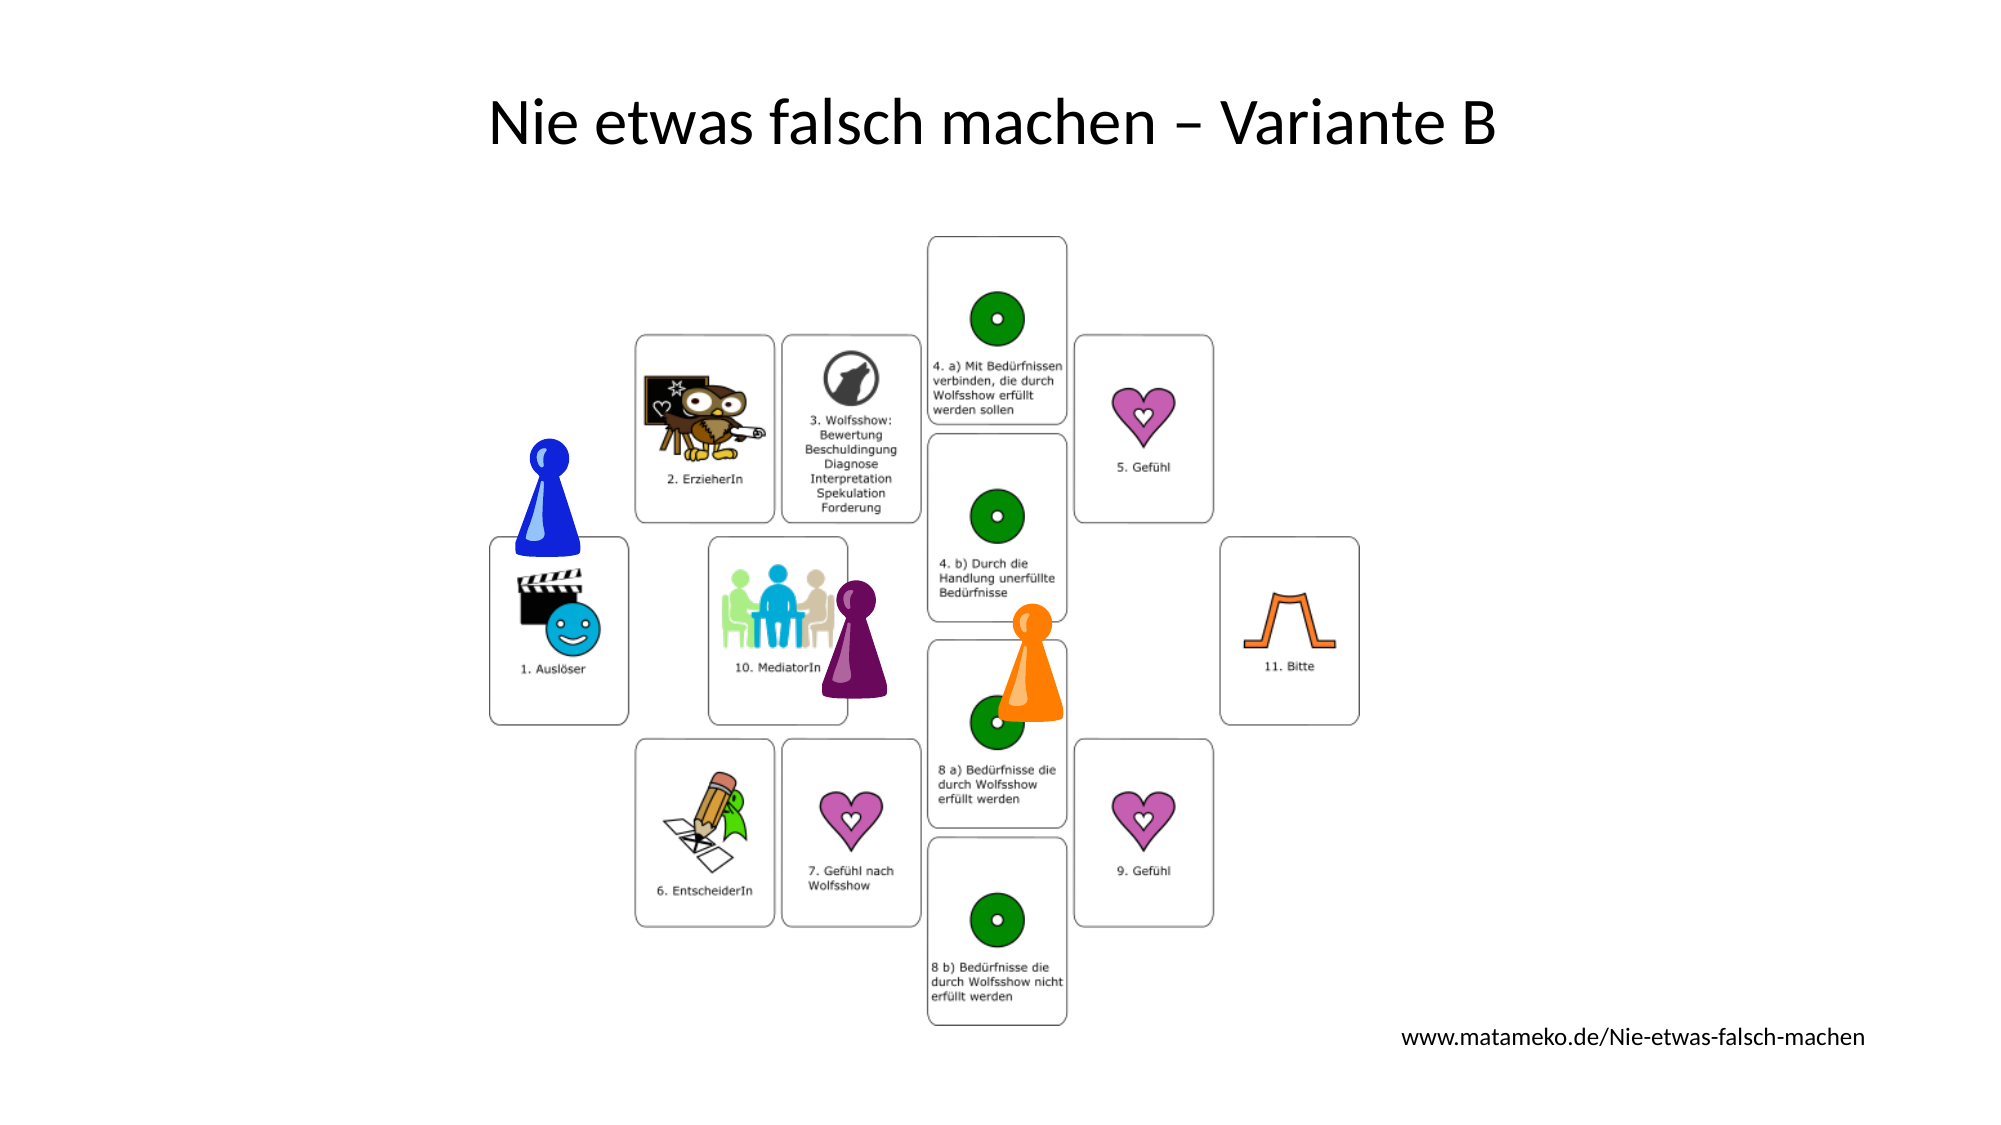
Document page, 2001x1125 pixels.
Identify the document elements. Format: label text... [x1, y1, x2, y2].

text_box [822, 580, 888, 699]
text_box Nie etwas falsch machen – Variante B [473, 70, 1563, 167]
picture [489, 236, 1360, 1026]
text_box [998, 603, 1064, 722]
text_box www.matameko.de/Nie-etwas-falsch-machen [1386, 1013, 1882, 1058]
text_box [515, 438, 581, 557]
